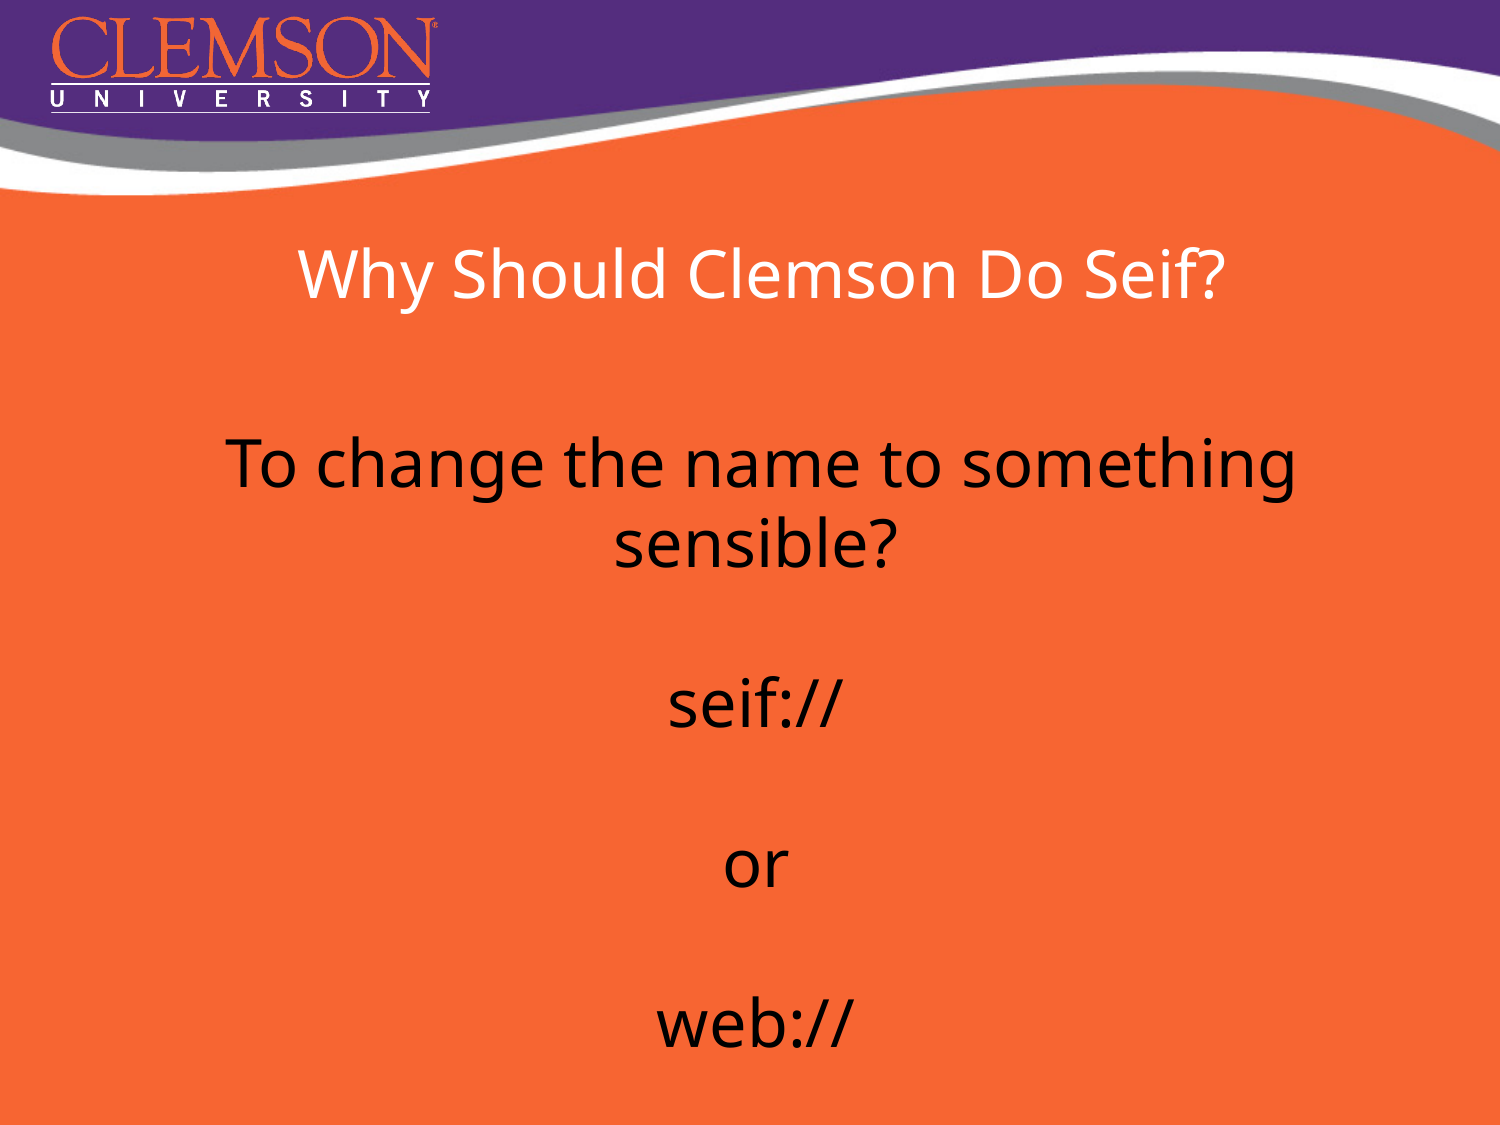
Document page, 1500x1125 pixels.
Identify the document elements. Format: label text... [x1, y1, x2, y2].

picture [0, 0, 1500, 1125]
text_box To change the name to something sensible? seif:// or web:// [74, 413, 1438, 1069]
text_box Why Should Clemson Do Seif? [75, 224, 1450, 320]
